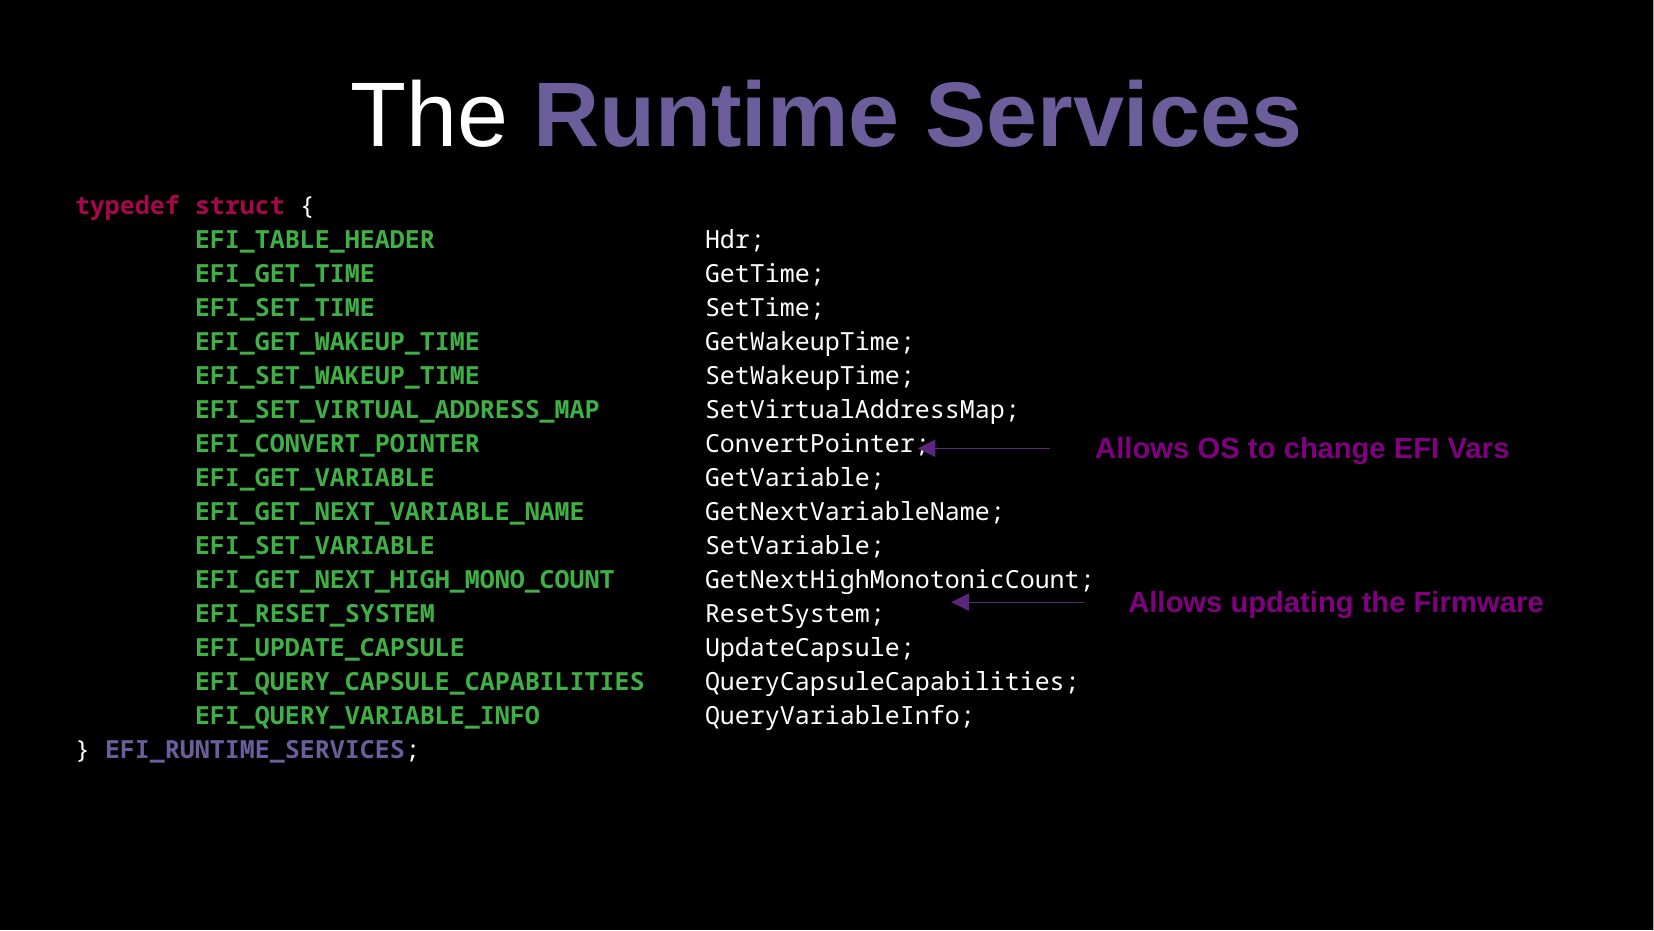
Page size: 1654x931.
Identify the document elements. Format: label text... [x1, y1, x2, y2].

title The Runtime Services [82, 37, 1571, 193]
text_box Allows OS to change EFI Vars [1050, 424, 1556, 472]
text_box typedef struct { EFI_TABLE_HEADER Hdr; EFI_GET_TIME GetTime; EFI_SET_TIME SetTime; EFI_GET_WAKEUP_TIME GetWakeupTime; EFI_SET_WAKEUP_TIME SetWakeupTime; EFI_SET_VIRTUAL_ADDRESS_MAP SetVirtualAddressMap; EFI_CONVERT_POINTER ConvertPointer; EFI_GET_VARIABLE GetVariable; EFI_GET_NEXT_VARIABLE_NAME GetNextVariableName; EFI_SET_VARIABLE SetVariable; EFI_GET_NEXT_HIGH_MONO_COUNT GetNextHighMonotonicCount; EFI_RESET_SYSTEM ResetSystem; EFI_UPDATE_CAPSULE UpdateCapsule; EFI_QUERY_CAPSULE_CAPABILITIES QueryCapsuleCapabilities; EFI_QUERY_VARIABLE_INFO QueryVariableInfo; } EFI_RUNTIME_SERVICES; [75, 187, 1163, 901]
text_box Allows updating the Firmware [1083, 578, 1589, 626]
